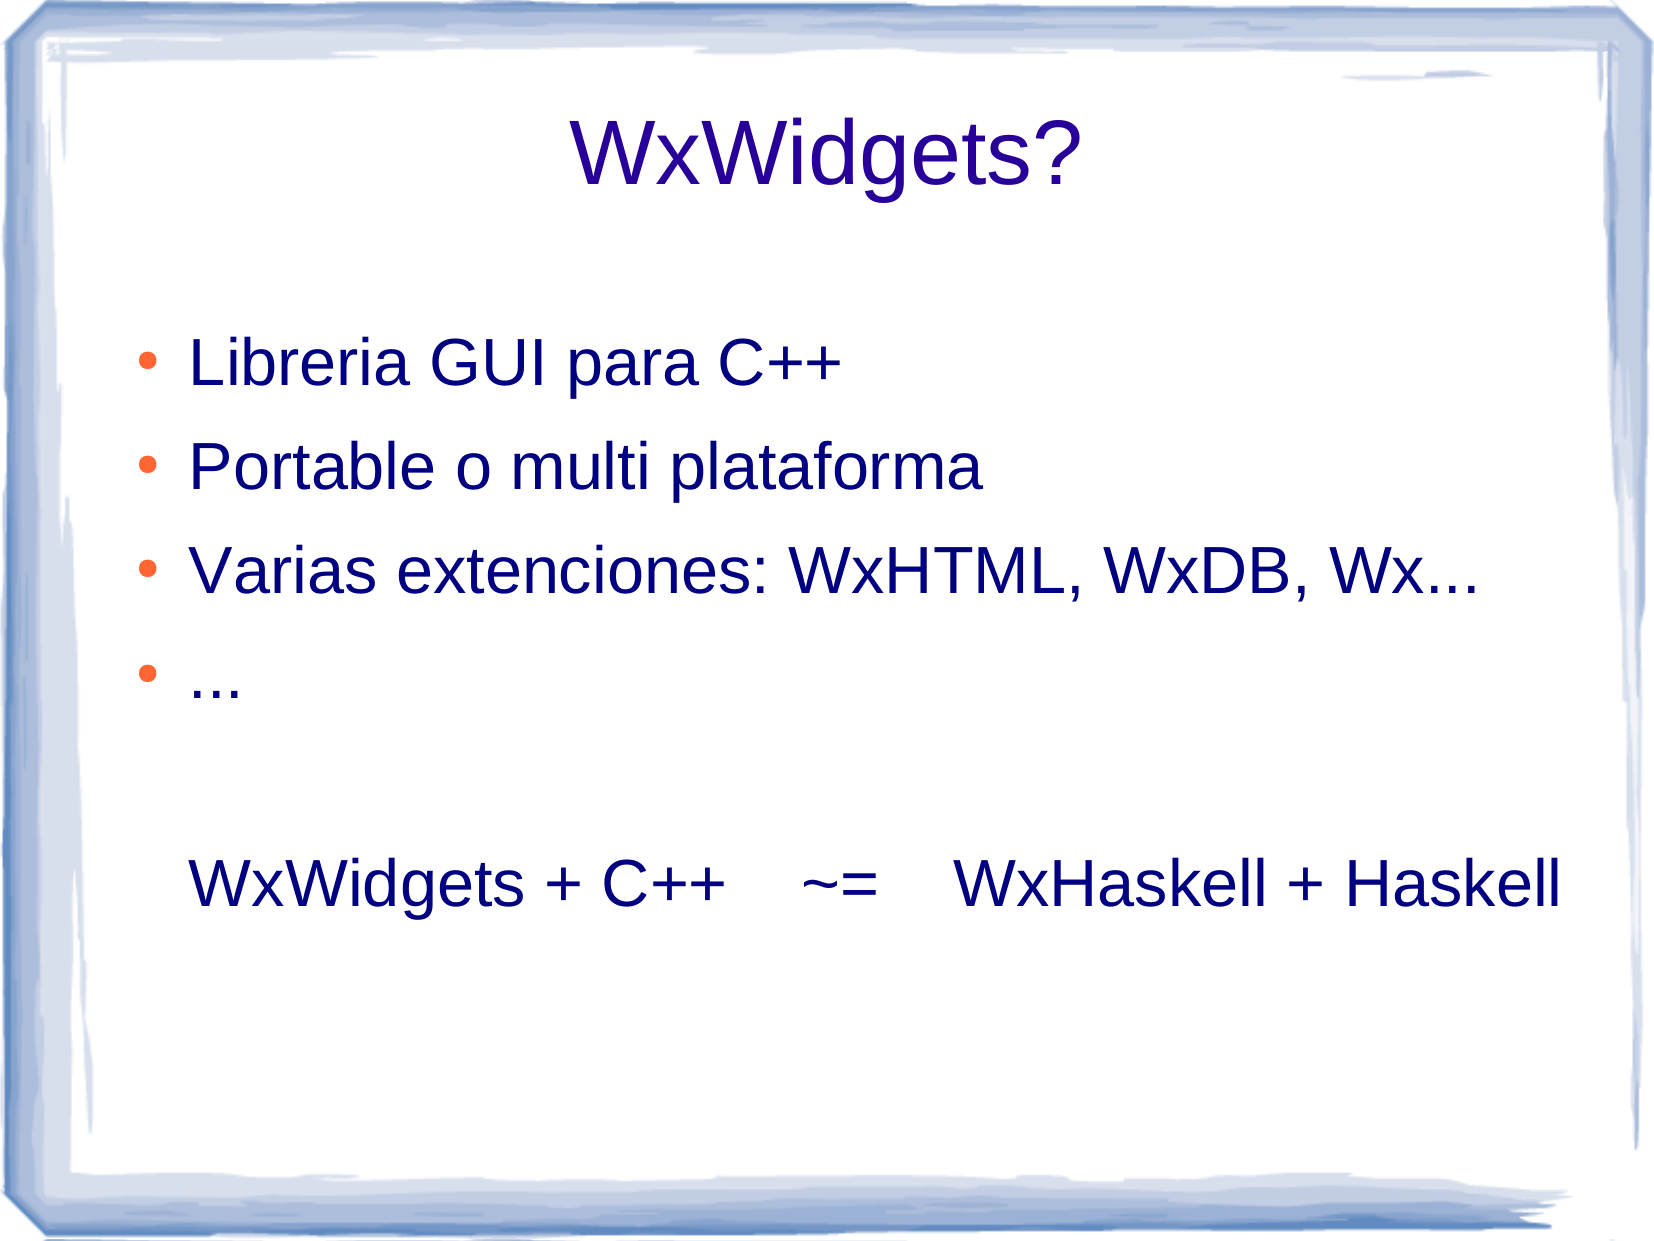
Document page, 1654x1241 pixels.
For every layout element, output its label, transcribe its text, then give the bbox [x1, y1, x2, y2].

picture [0, 0, 1654, 1241]
title WxWidgets? [82, 49, 1571, 257]
list Libreria GUI para C++ Portable o multi plataforma Varias extenciones: WxHTML, WxDB, Wx... ... WxWidgets + C++ ~= WxHaskell + Haskell [118, 324, 1571, 1004]
